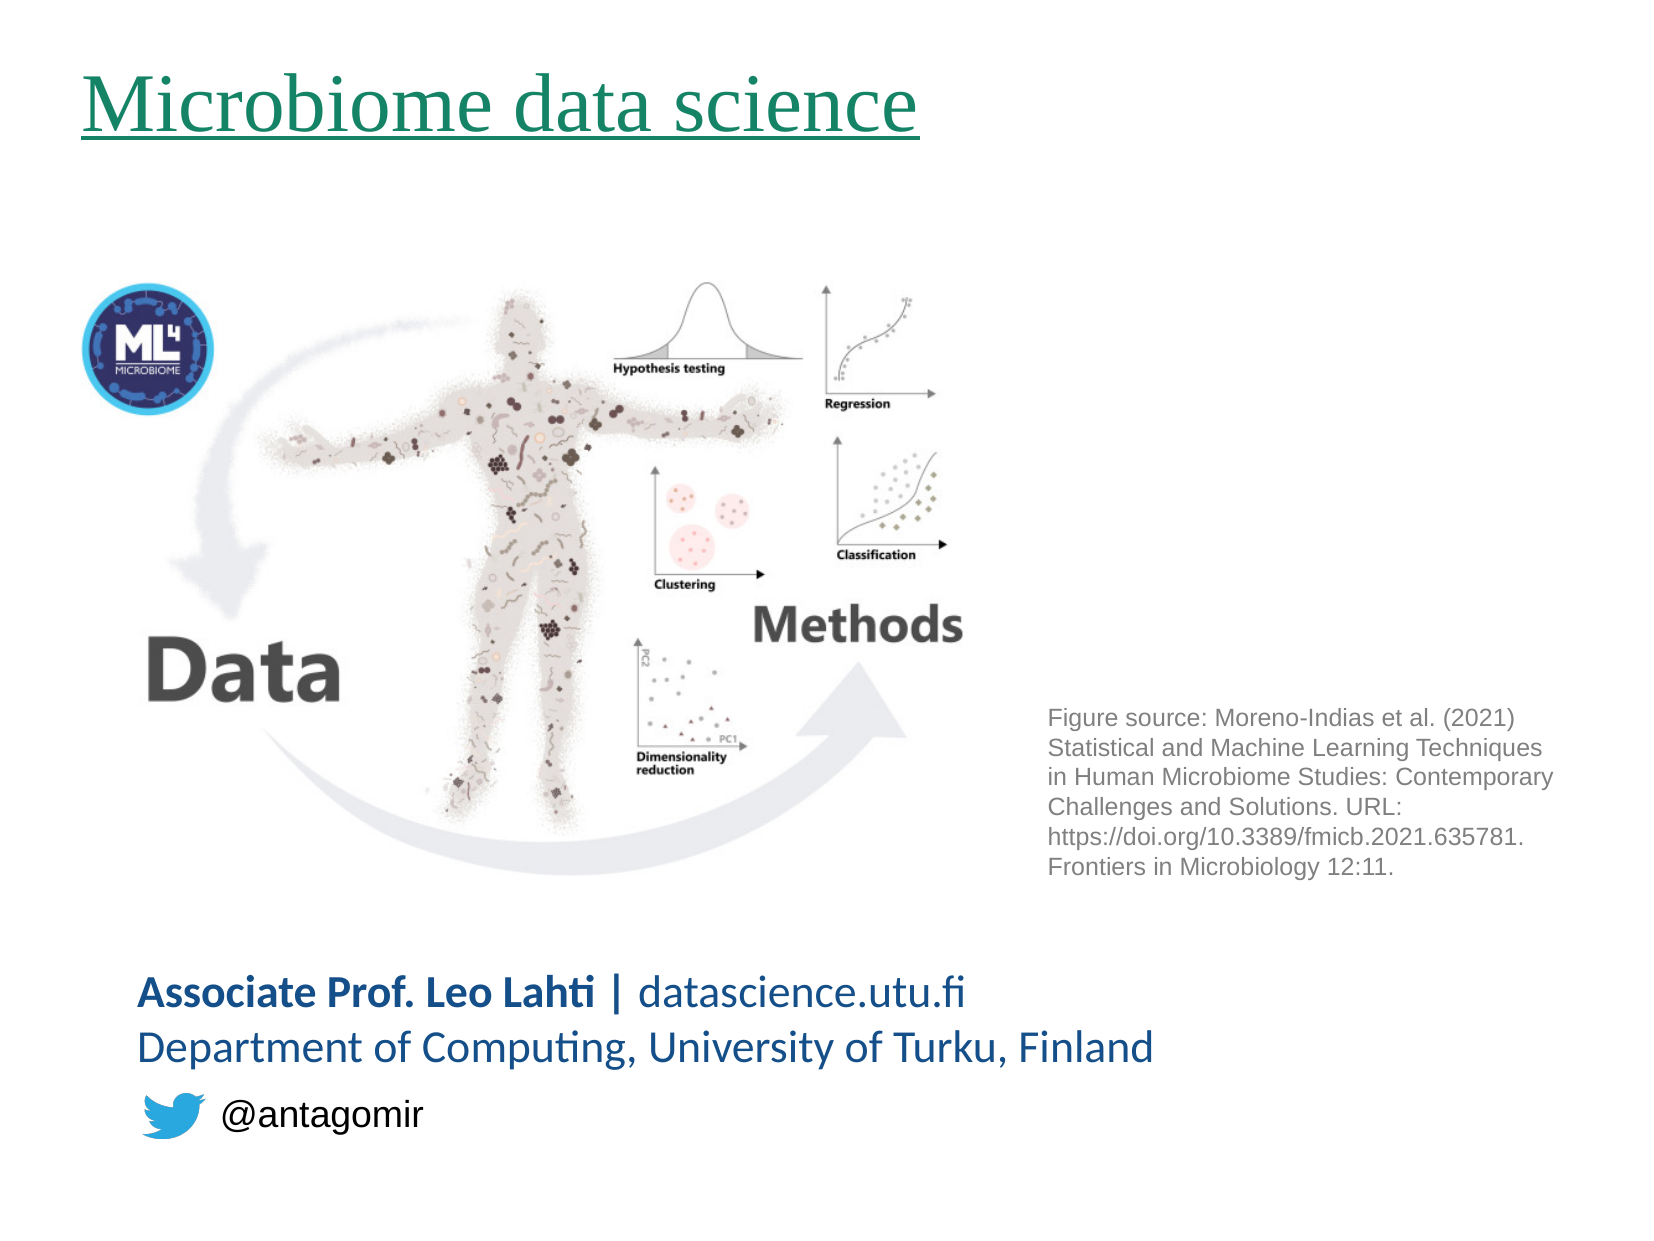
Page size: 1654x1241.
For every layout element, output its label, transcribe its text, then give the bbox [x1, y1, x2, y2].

picture [80, 280, 965, 879]
text_box Figure source: Moreno-Indias et al. (2021) Statistical and Machine Learning Techniques in Human Microbiome Studies: Contemporary Challenges and Solutions. URL: https://doi.org/10.3389/fmicb.2021.635781. Frontiers in Microbiology 12:11. [1034, 694, 1574, 888]
picture [142, 1093, 206, 1139]
text_box @antagomir [206, 1083, 449, 1162]
list Microbiome data science [81, 48, 1570, 150]
text_box Associate Prof. Leo Lahti | datascience.utu.fi Department of Computing, University of Turku, Finland [122, 953, 1330, 1085]
